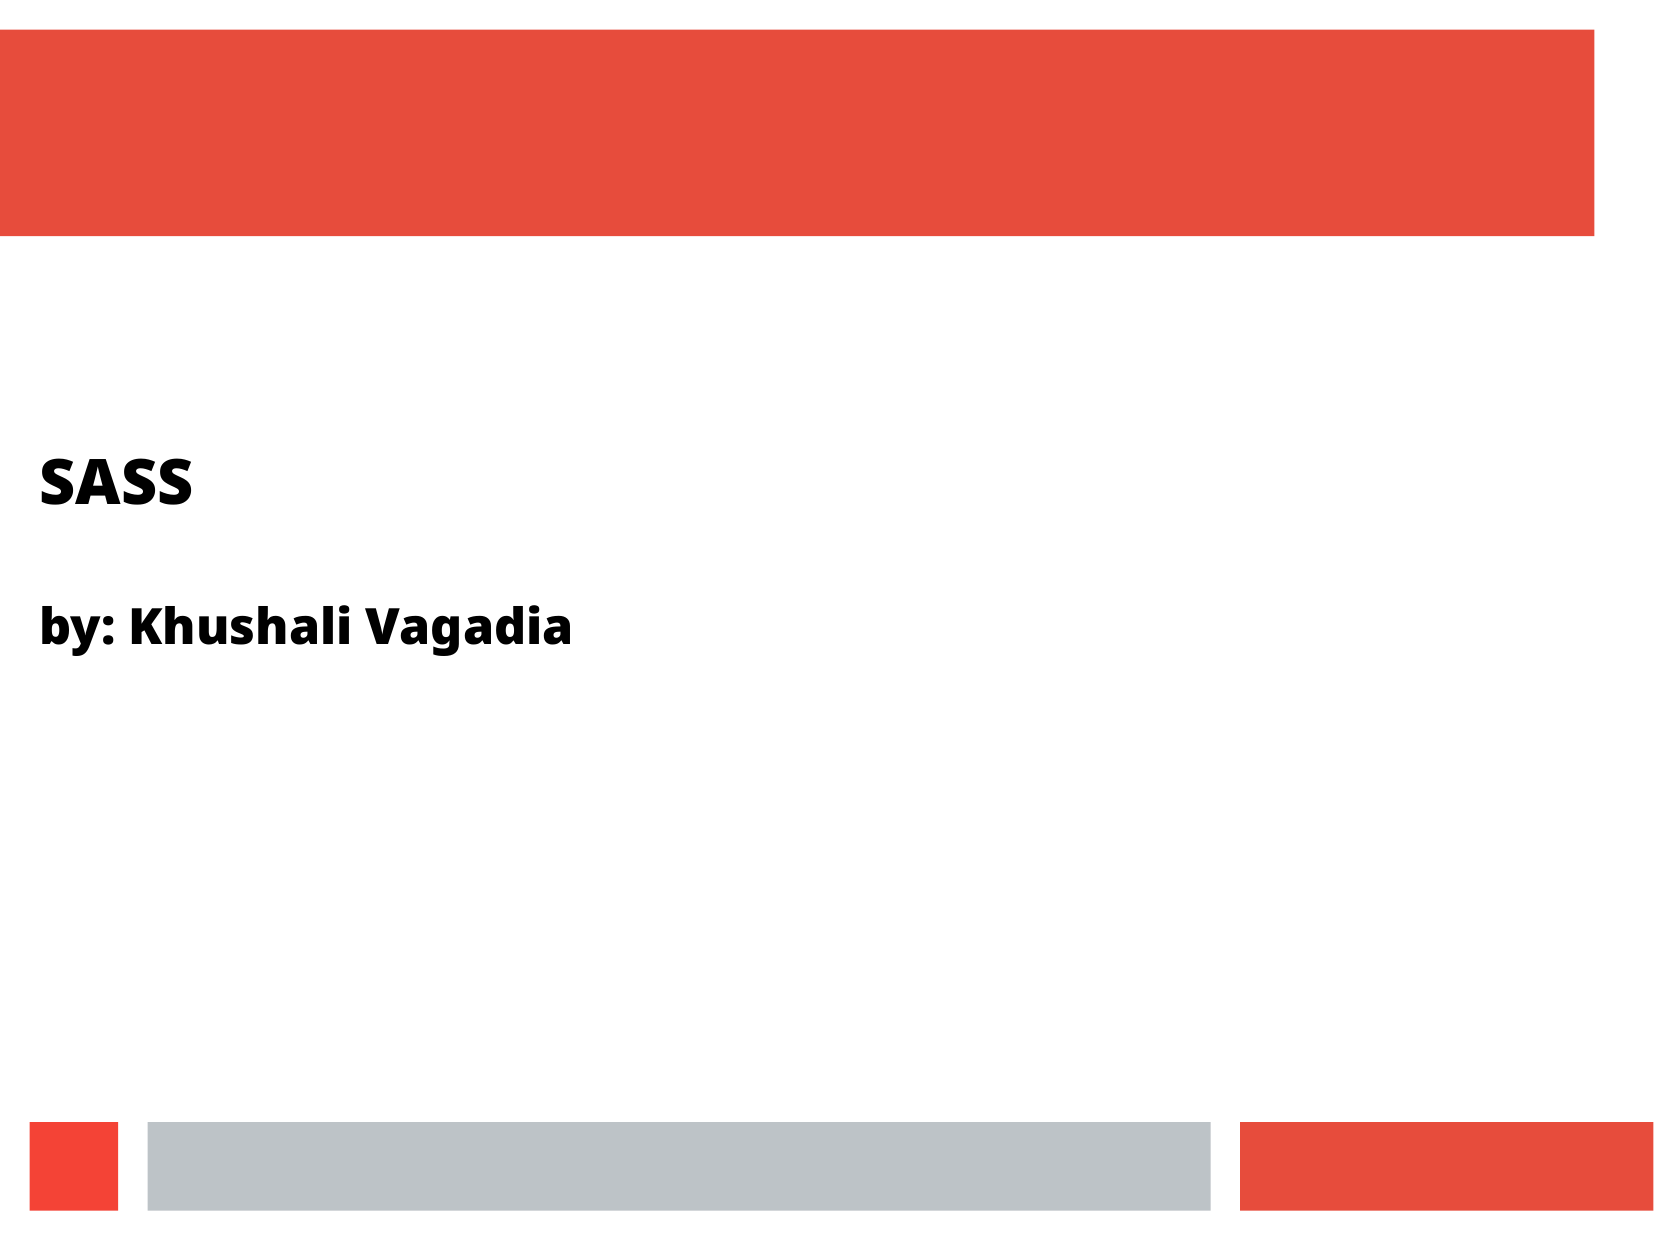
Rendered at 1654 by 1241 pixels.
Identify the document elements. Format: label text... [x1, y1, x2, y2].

title SASS by: Khushali Vagadia [39, 437, 1576, 586]
